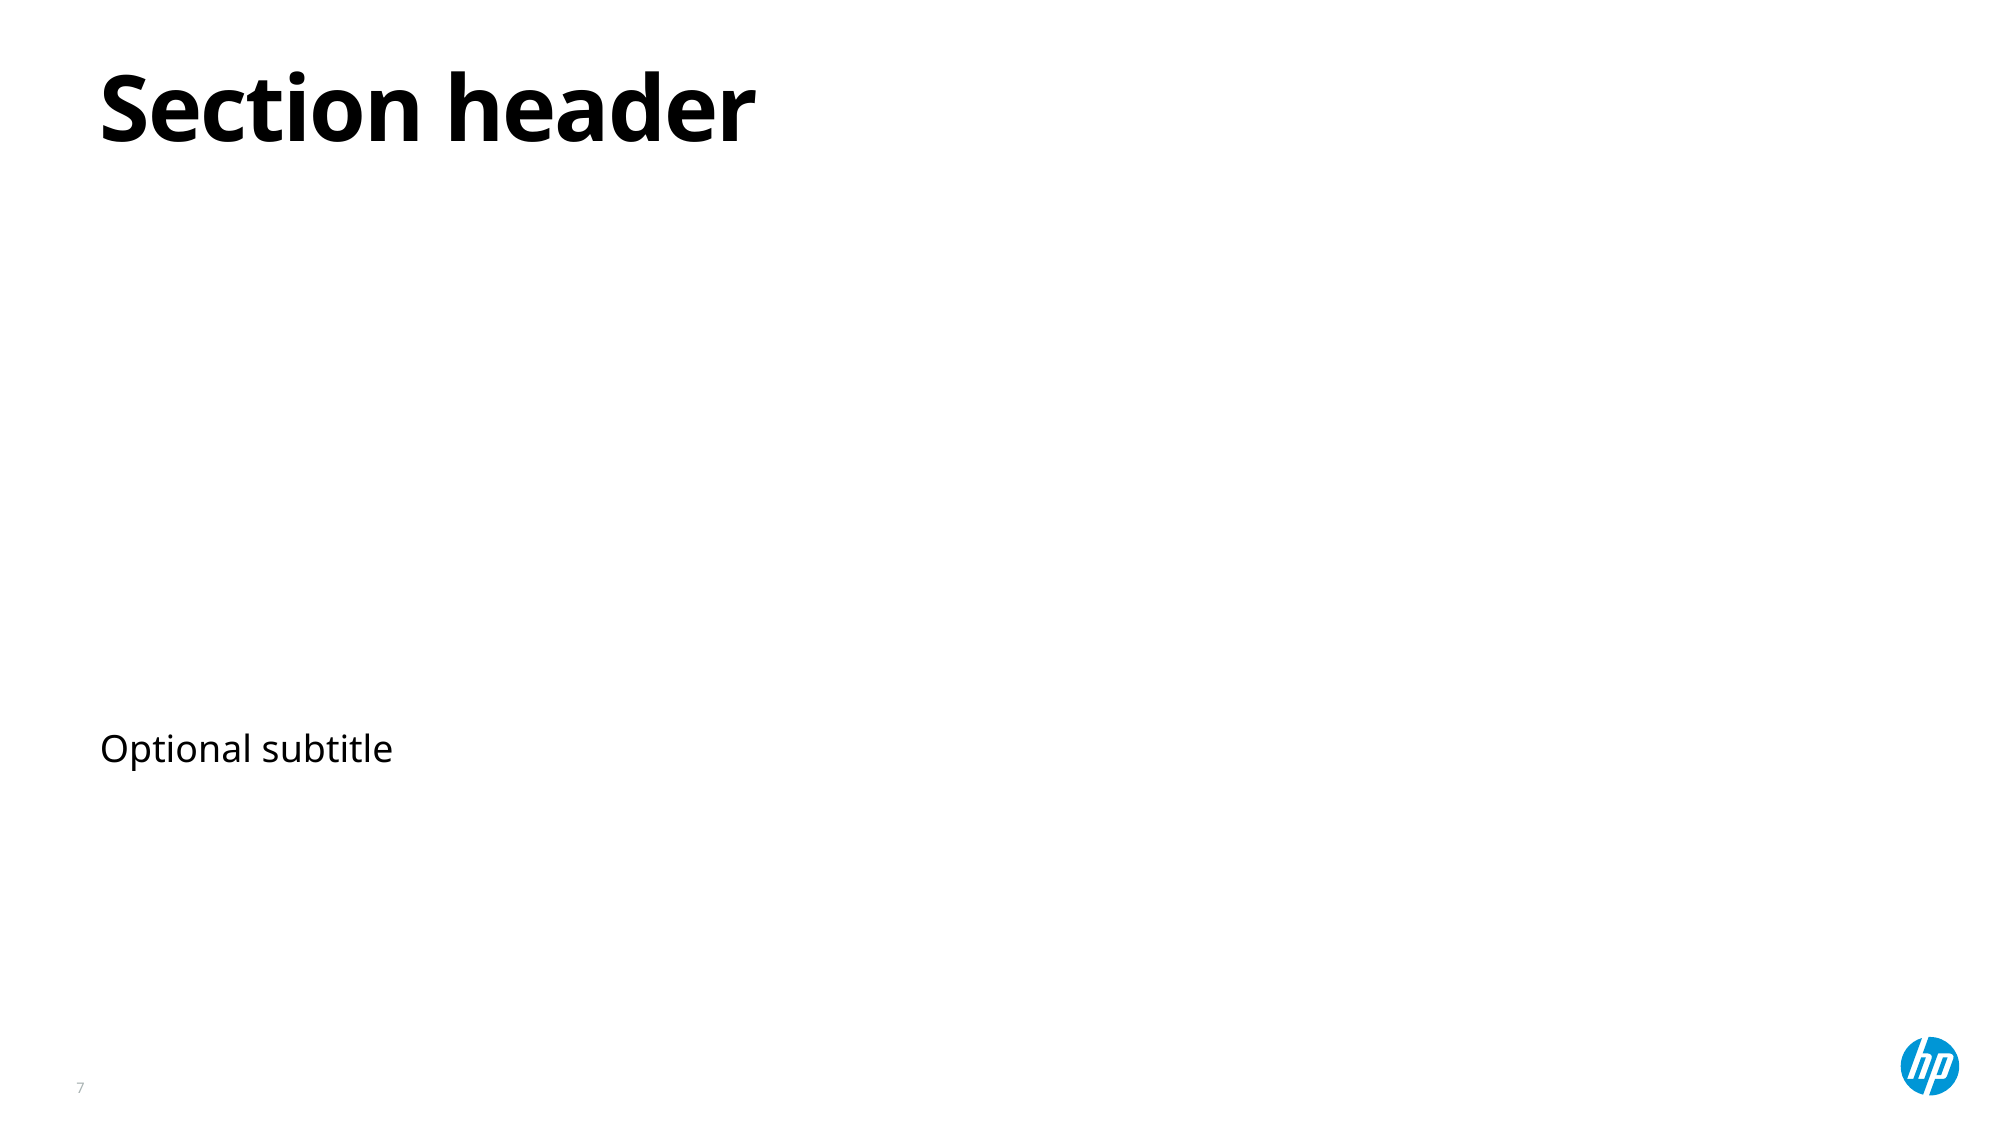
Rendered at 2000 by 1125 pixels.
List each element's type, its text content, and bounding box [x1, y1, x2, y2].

list Optional subtitle [99, 725, 1600, 920]
title Section header [99, 50, 1600, 350]
slide_number <number> [34, 1062, 85, 1099]
